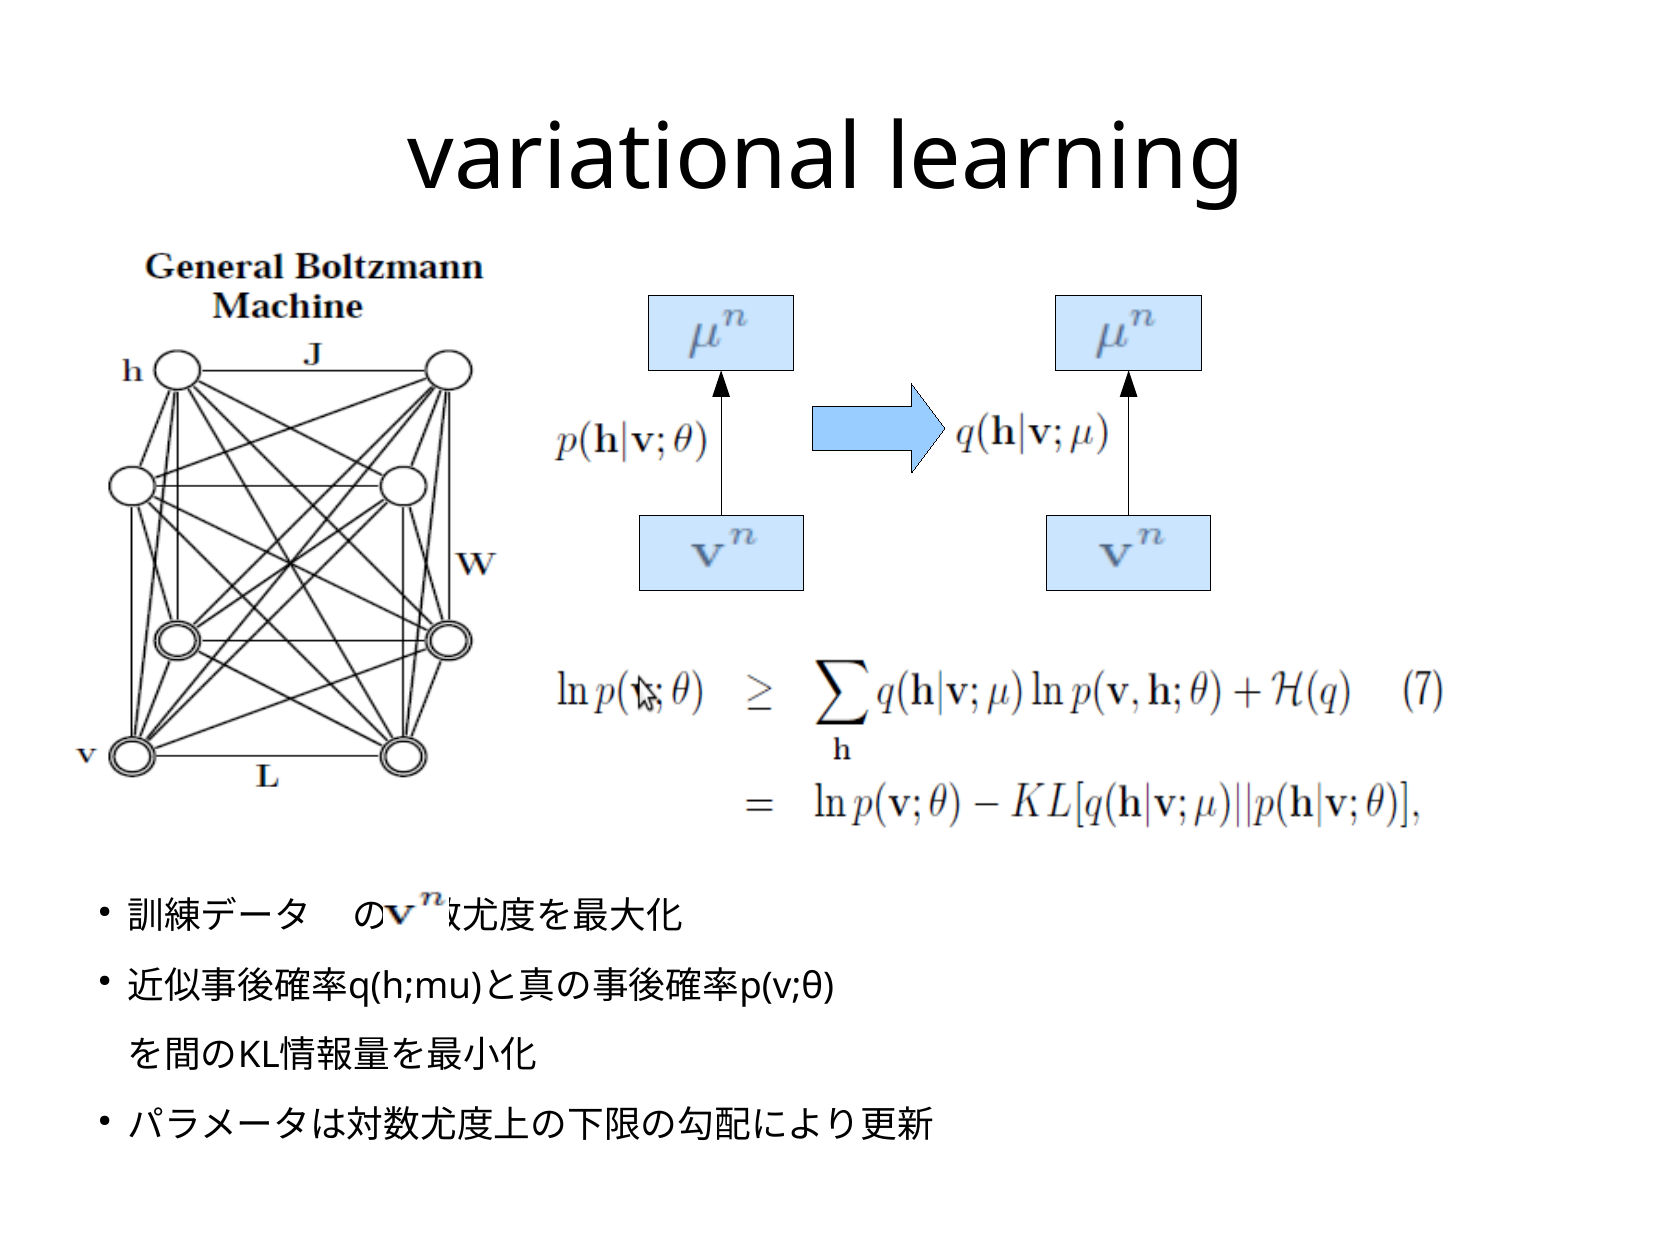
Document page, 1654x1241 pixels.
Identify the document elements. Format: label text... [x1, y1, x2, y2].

title variational learning [82, 56, 1571, 250]
picture [383, 885, 449, 942]
text_box [1055, 295, 1202, 371]
picture [59, 236, 517, 798]
picture [950, 407, 1113, 463]
text_box [1046, 515, 1211, 591]
text_box [812, 383, 945, 473]
text_box [648, 295, 794, 371]
text_box [639, 515, 804, 591]
picture [531, 644, 1477, 857]
picture [545, 412, 710, 464]
list 訓練データ の対数尤度を最大化 近似事後確率q(h;mu)と真の事後確率p(v;θ) を間のKL情報量を最小化 パラメータは対数尤度上の下限の勾配により更新 [88, 885, 1536, 1152]
